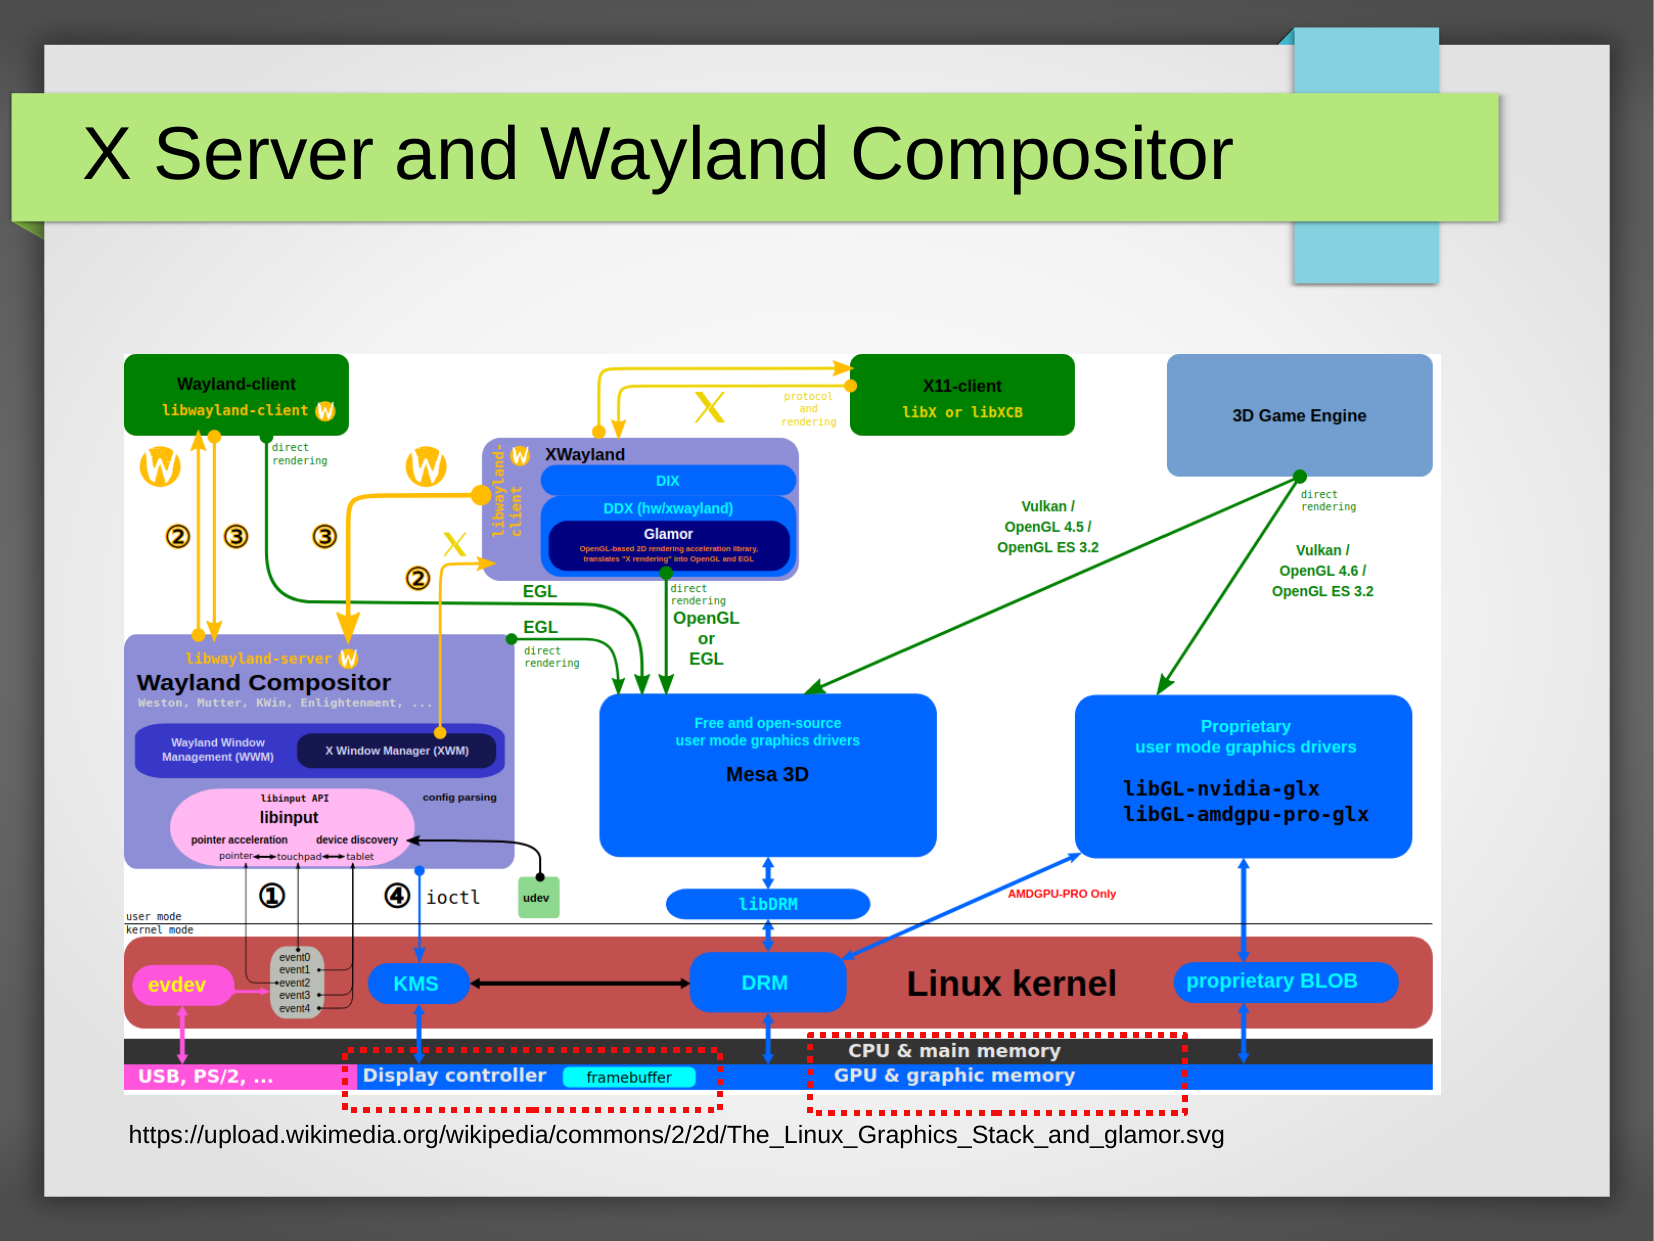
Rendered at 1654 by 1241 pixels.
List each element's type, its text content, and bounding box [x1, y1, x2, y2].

title X Server and Wayland Compositor [82, 94, 1264, 213]
picture [0, 0, 1654, 1241]
text_box https://upload.wikimedia.org/wikipedia/commons/2/2d/The_Linux_Graphics_Stack_and_glamor.svg [113, 1113, 1285, 1171]
